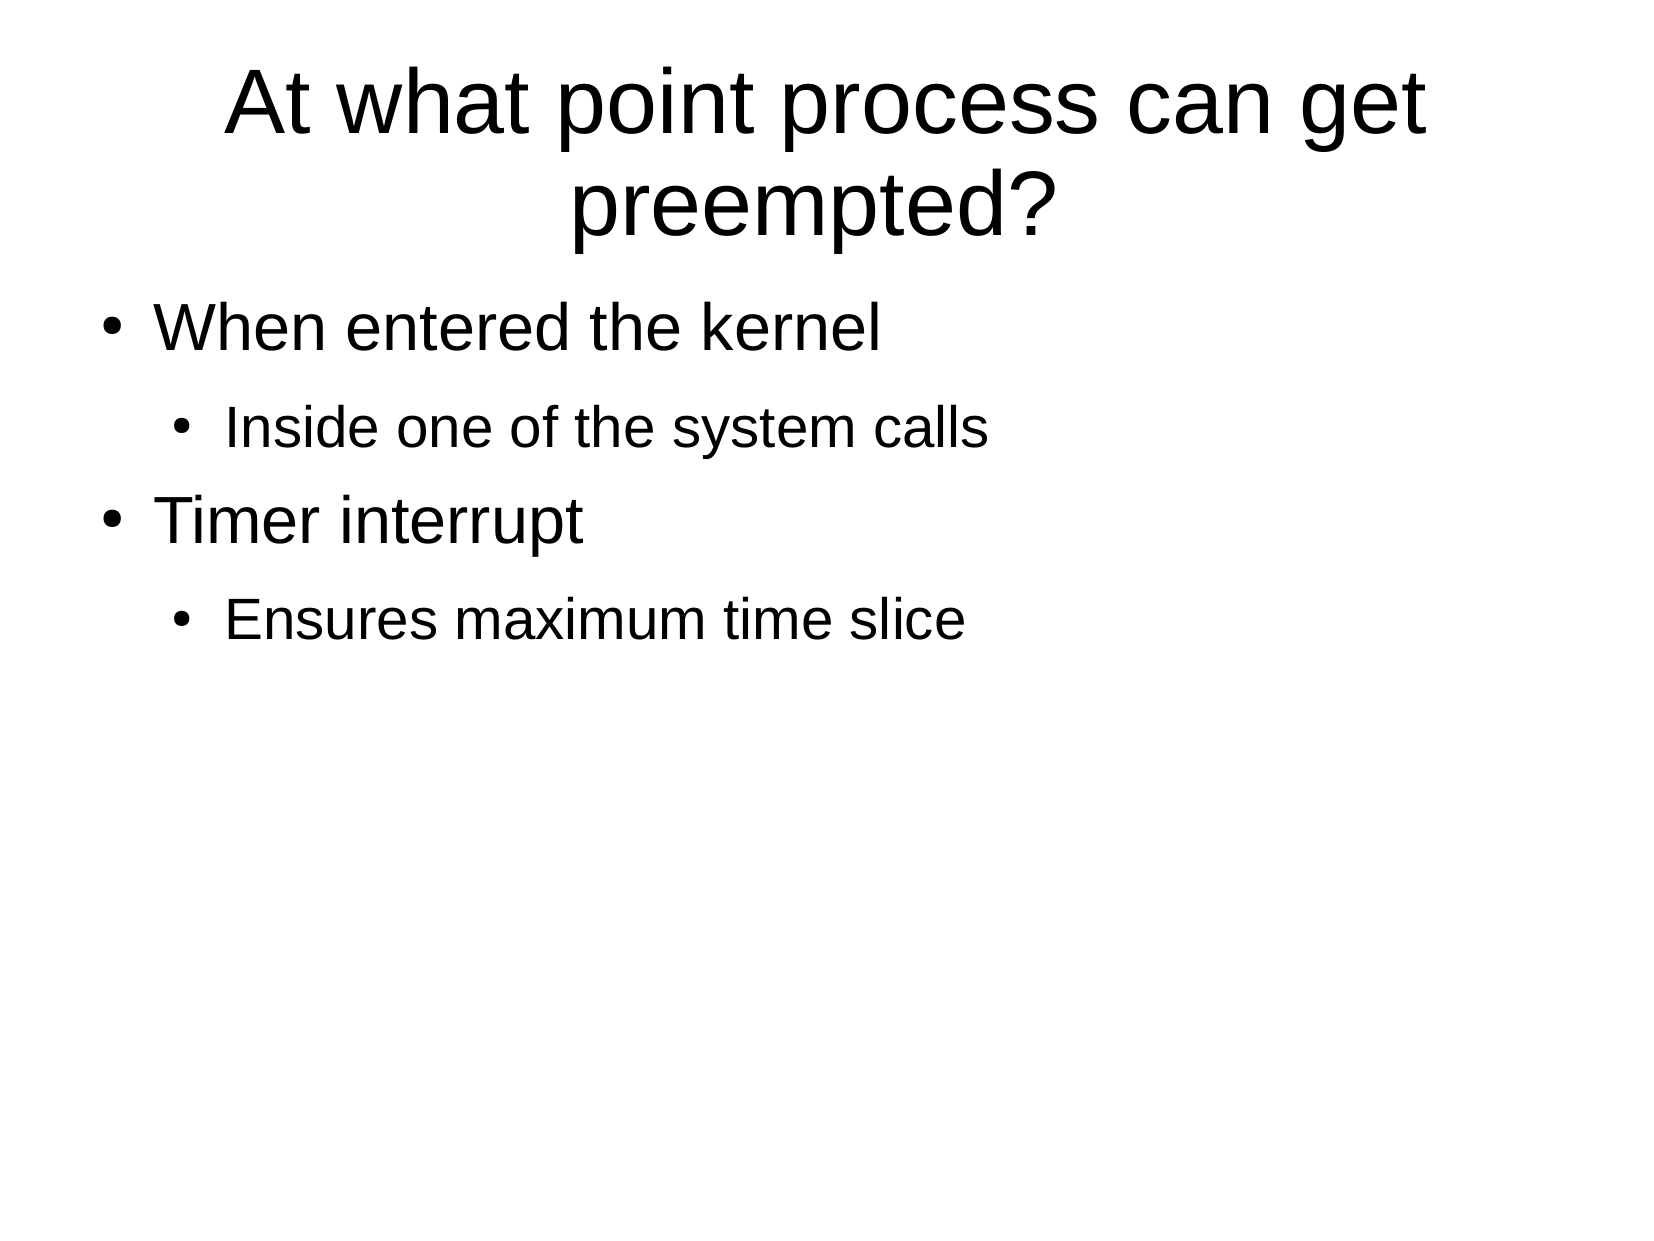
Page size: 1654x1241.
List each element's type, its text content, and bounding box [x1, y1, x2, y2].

list When entered the kernel Inside one of the system calls Timer interrupt Ensures maximum time slice [82, 290, 1571, 1010]
title At what point process can get preempted? [82, 49, 1571, 257]
